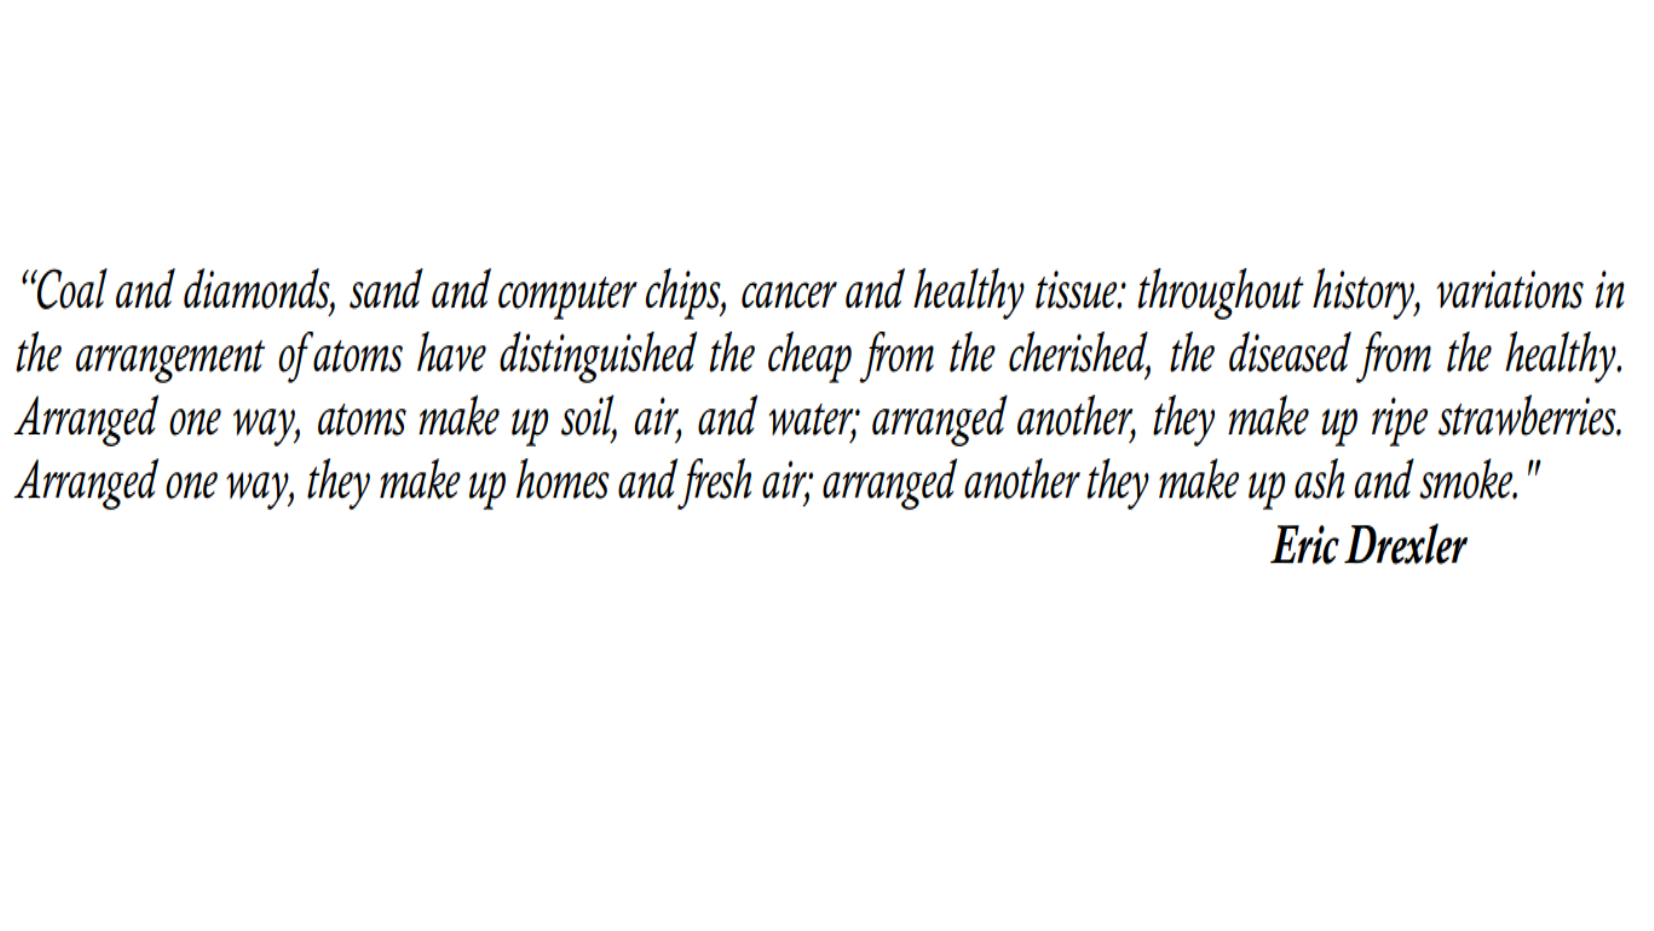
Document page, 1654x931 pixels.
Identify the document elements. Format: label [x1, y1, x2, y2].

picture [6, 236, 1654, 589]
